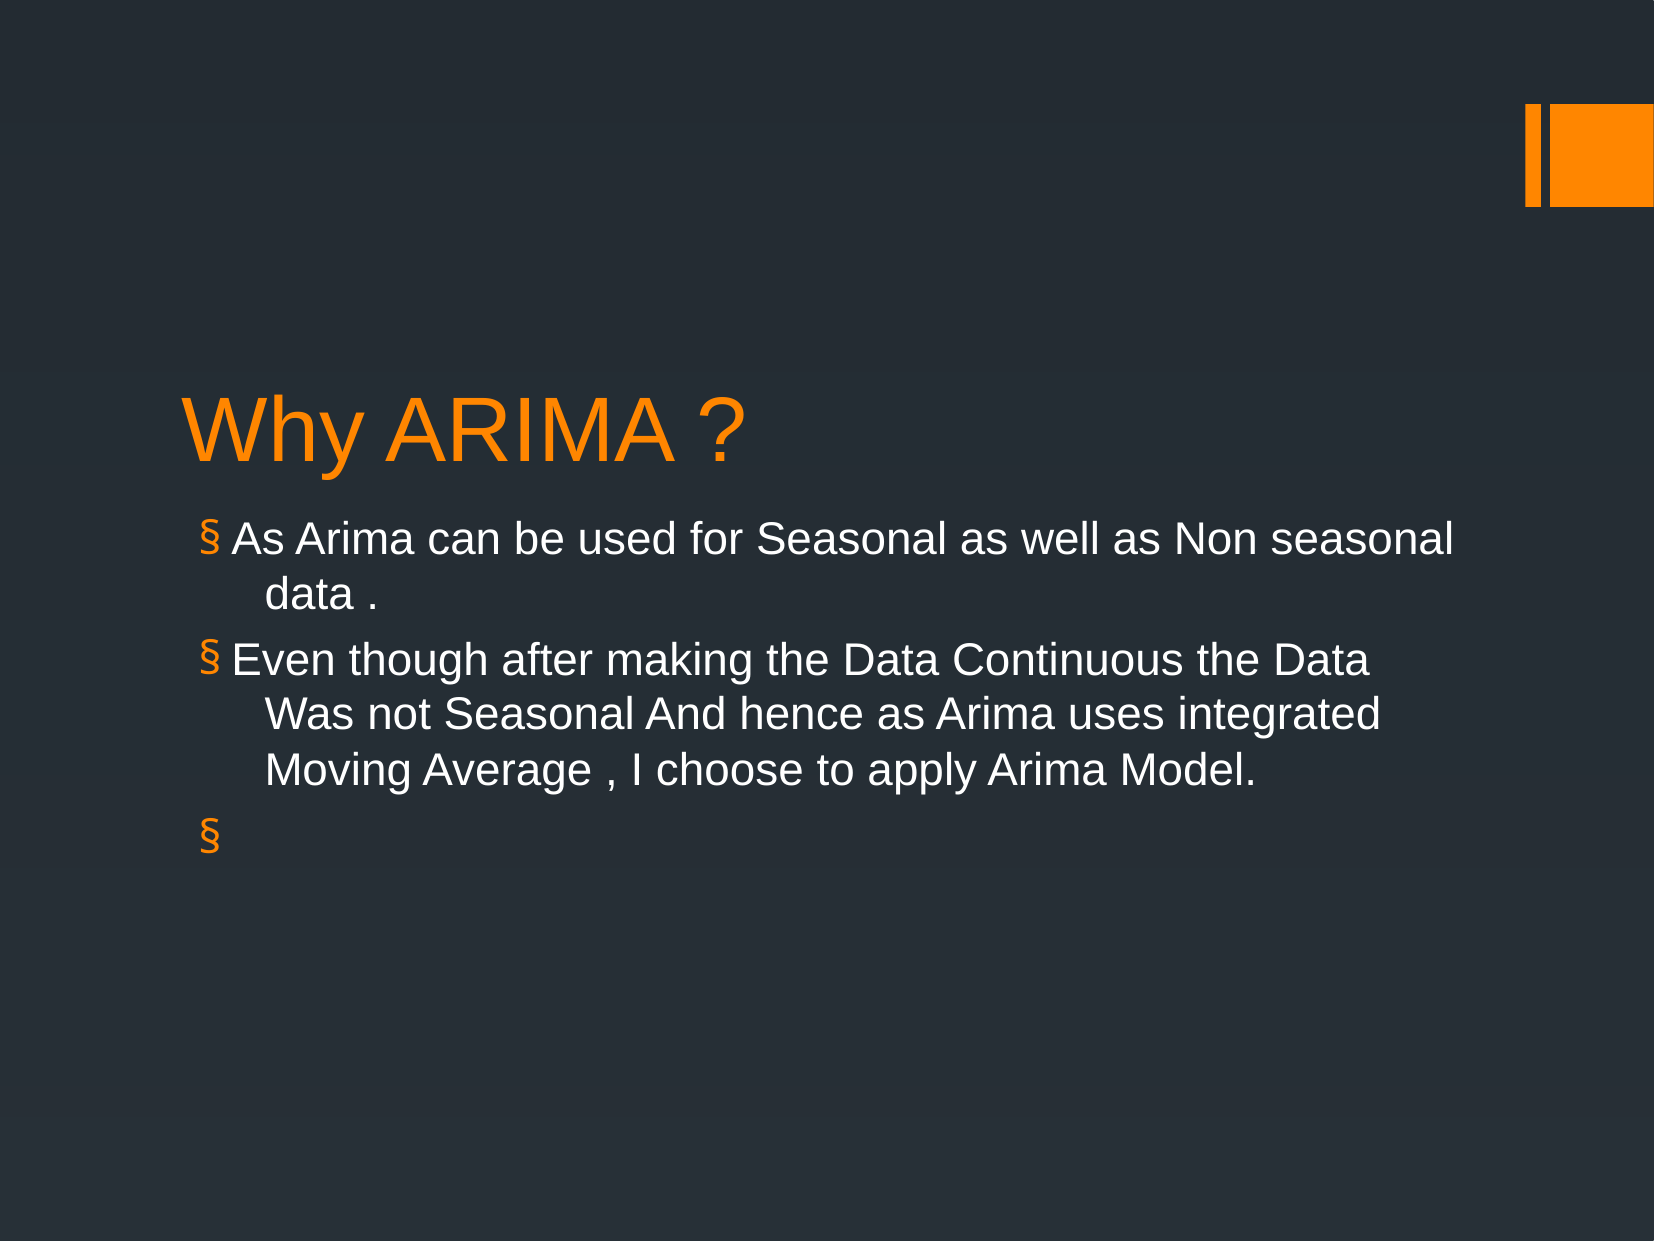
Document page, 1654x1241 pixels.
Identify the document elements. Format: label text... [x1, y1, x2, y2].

list As Arima can be used for Seasonal as well as Non seasonal data . Even though after making the Data Continuous the Data Was not Seasonal And hence as Arima uses integrated Moving Average , I choose to apply Arima Model. [165, 500, 1489, 1141]
title Why ARIMA ? [165, 279, 1489, 489]
